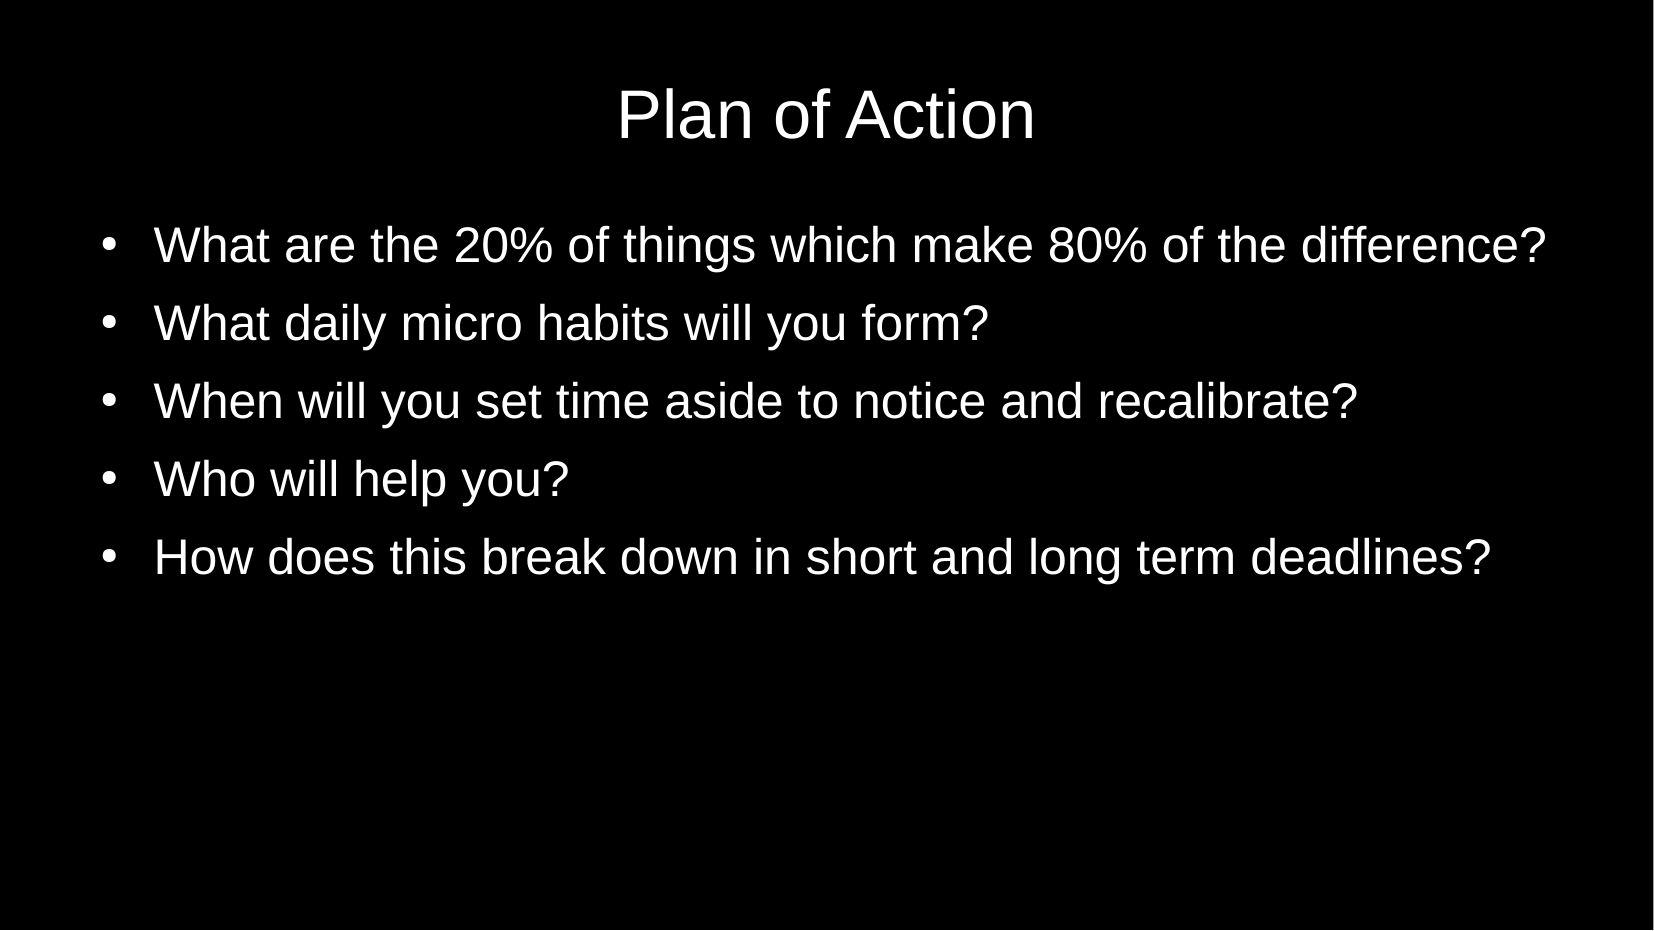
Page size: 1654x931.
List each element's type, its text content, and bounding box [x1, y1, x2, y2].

list What are the 20% of things which make 80% of the difference? What daily micro habits will you form? When will you set time aside to notice and recalibrate? Who will help you? How does this break down in short and long term deadlines? [82, 217, 1571, 758]
title Plan of Action [82, 37, 1571, 193]
